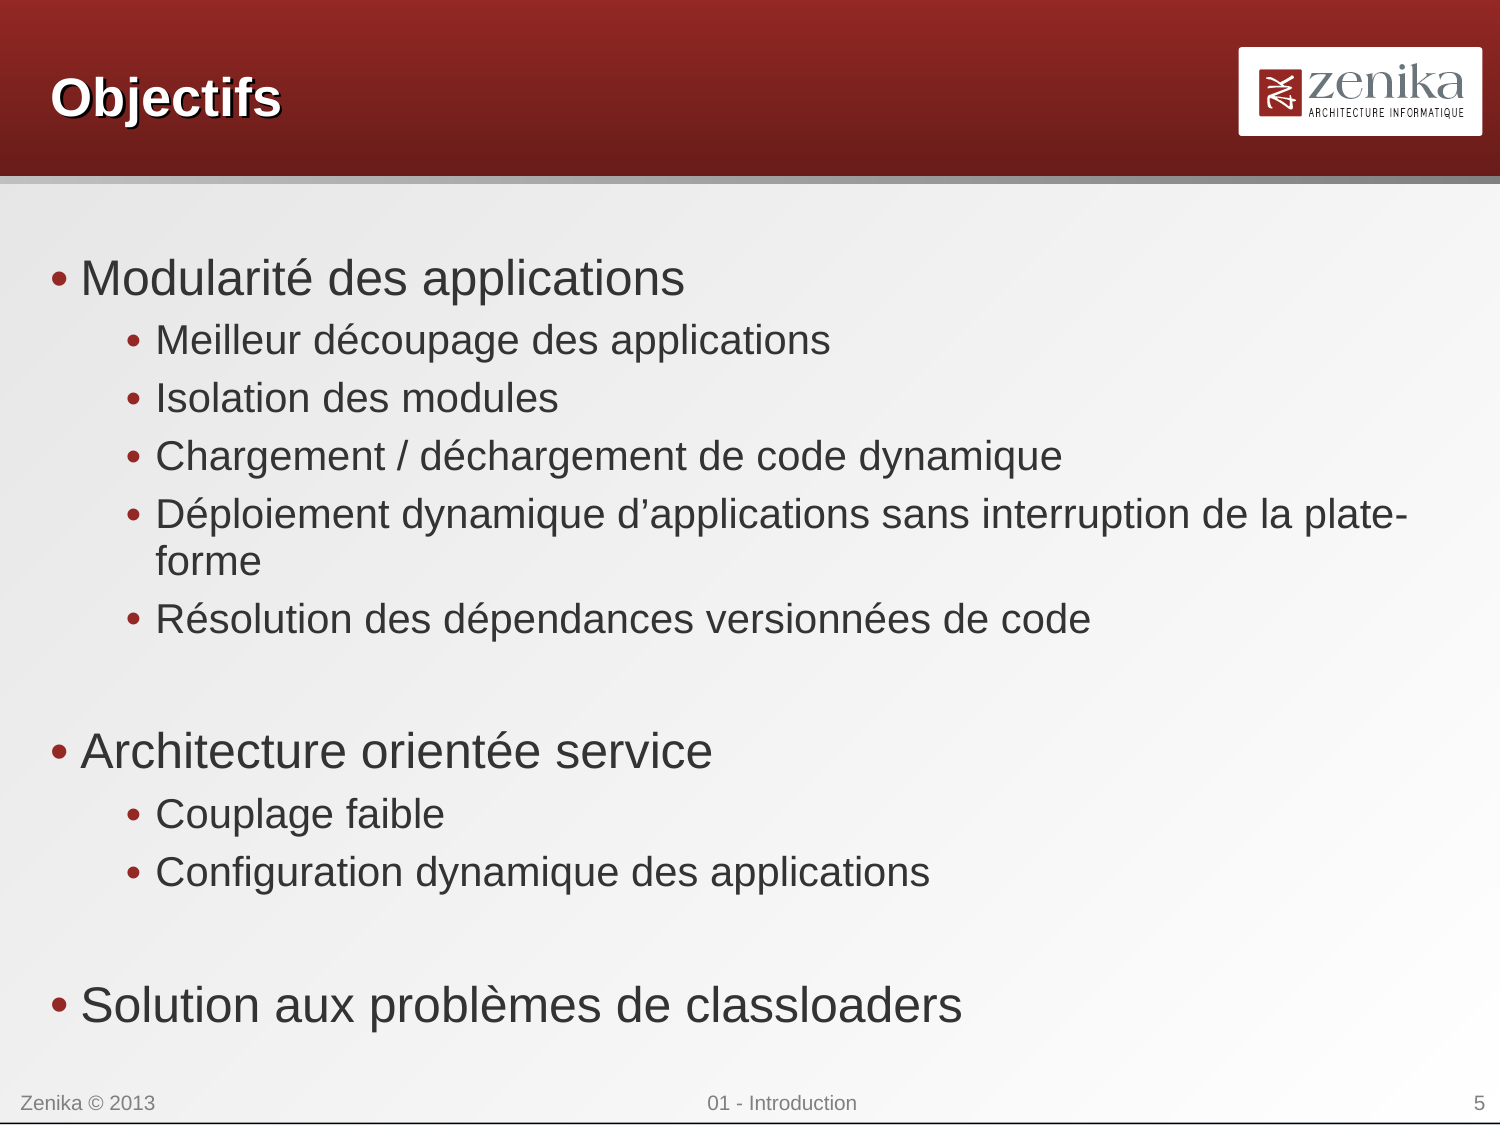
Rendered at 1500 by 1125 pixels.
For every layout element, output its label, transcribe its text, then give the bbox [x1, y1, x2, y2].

title Objectifs [50, 15, 1206, 180]
list Modularité des applications Meilleur découpage des applications Isolation des modules Chargement / déchargement de code dynamique Déploiement dynamique d’applications sans interruption de la plate-forme Résolution des dépendances versionnées de code Architecture orientée service Couplage faible Configuration dynamique des applications Solution aux problèmes de classloaders [50, 250, 1435, 1064]
picture [1257, 58, 1464, 125]
